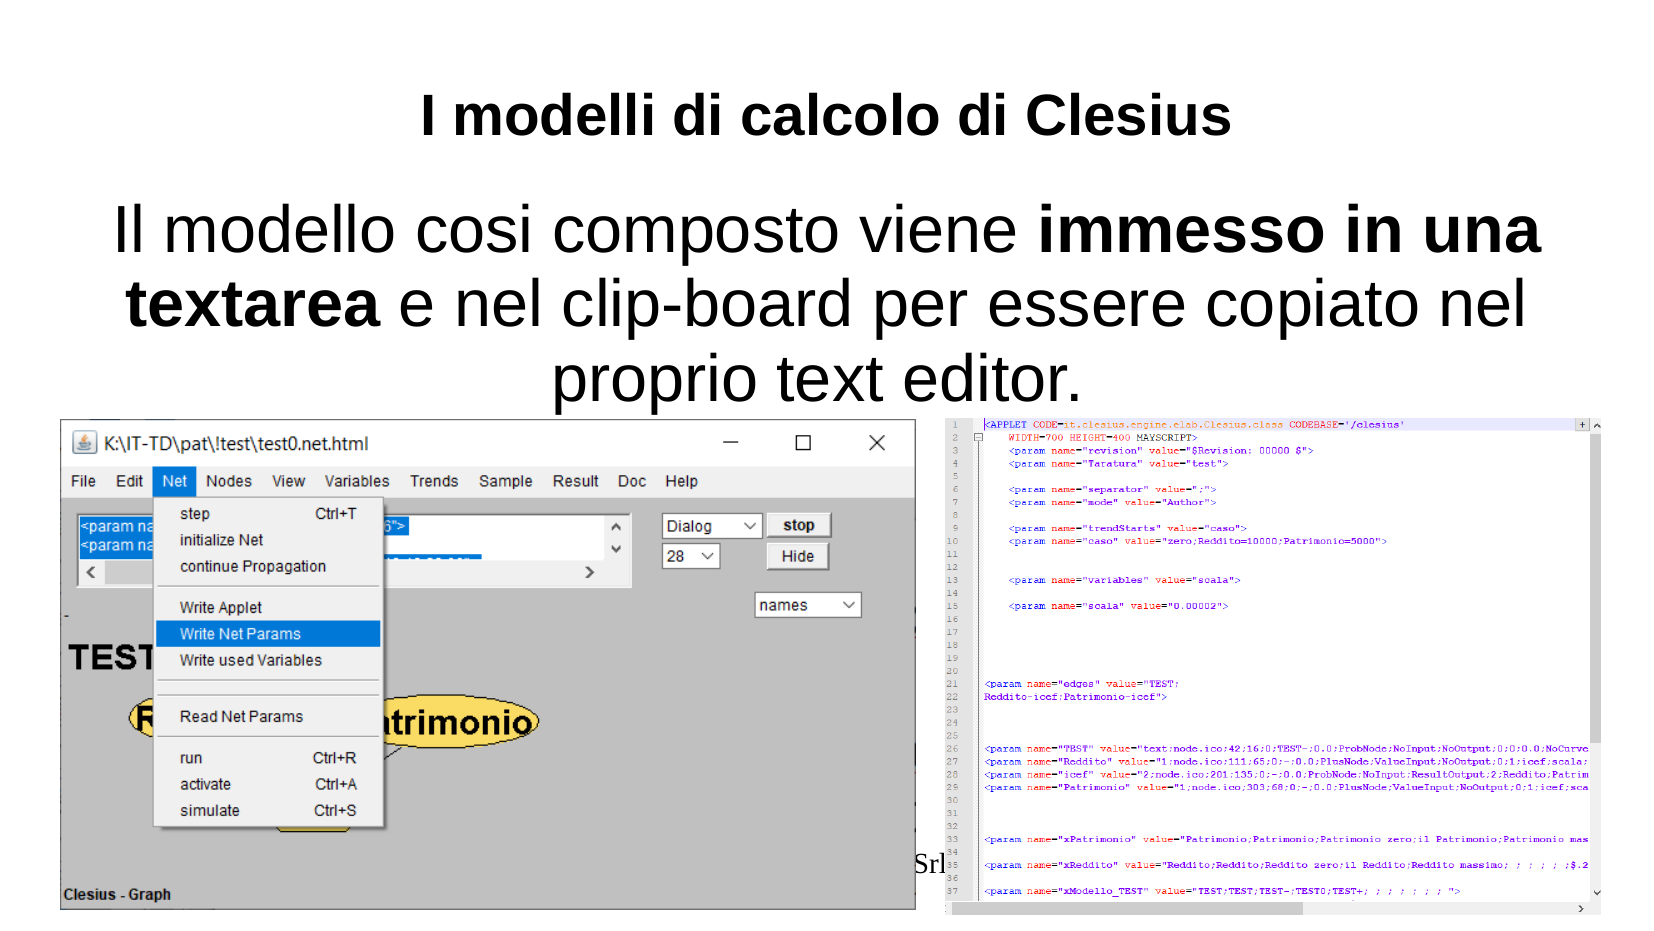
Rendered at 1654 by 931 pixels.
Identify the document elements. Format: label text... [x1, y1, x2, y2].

subtitle Il modello cosi composto viene immesso in una textarea e nel clip-board per essere copiato nel proprio text editor. [82, 172, 1571, 436]
picture [945, 418, 1601, 916]
title I modelli di calcolo di Clesius [82, 37, 1571, 172]
picture [60, 419, 916, 910]
